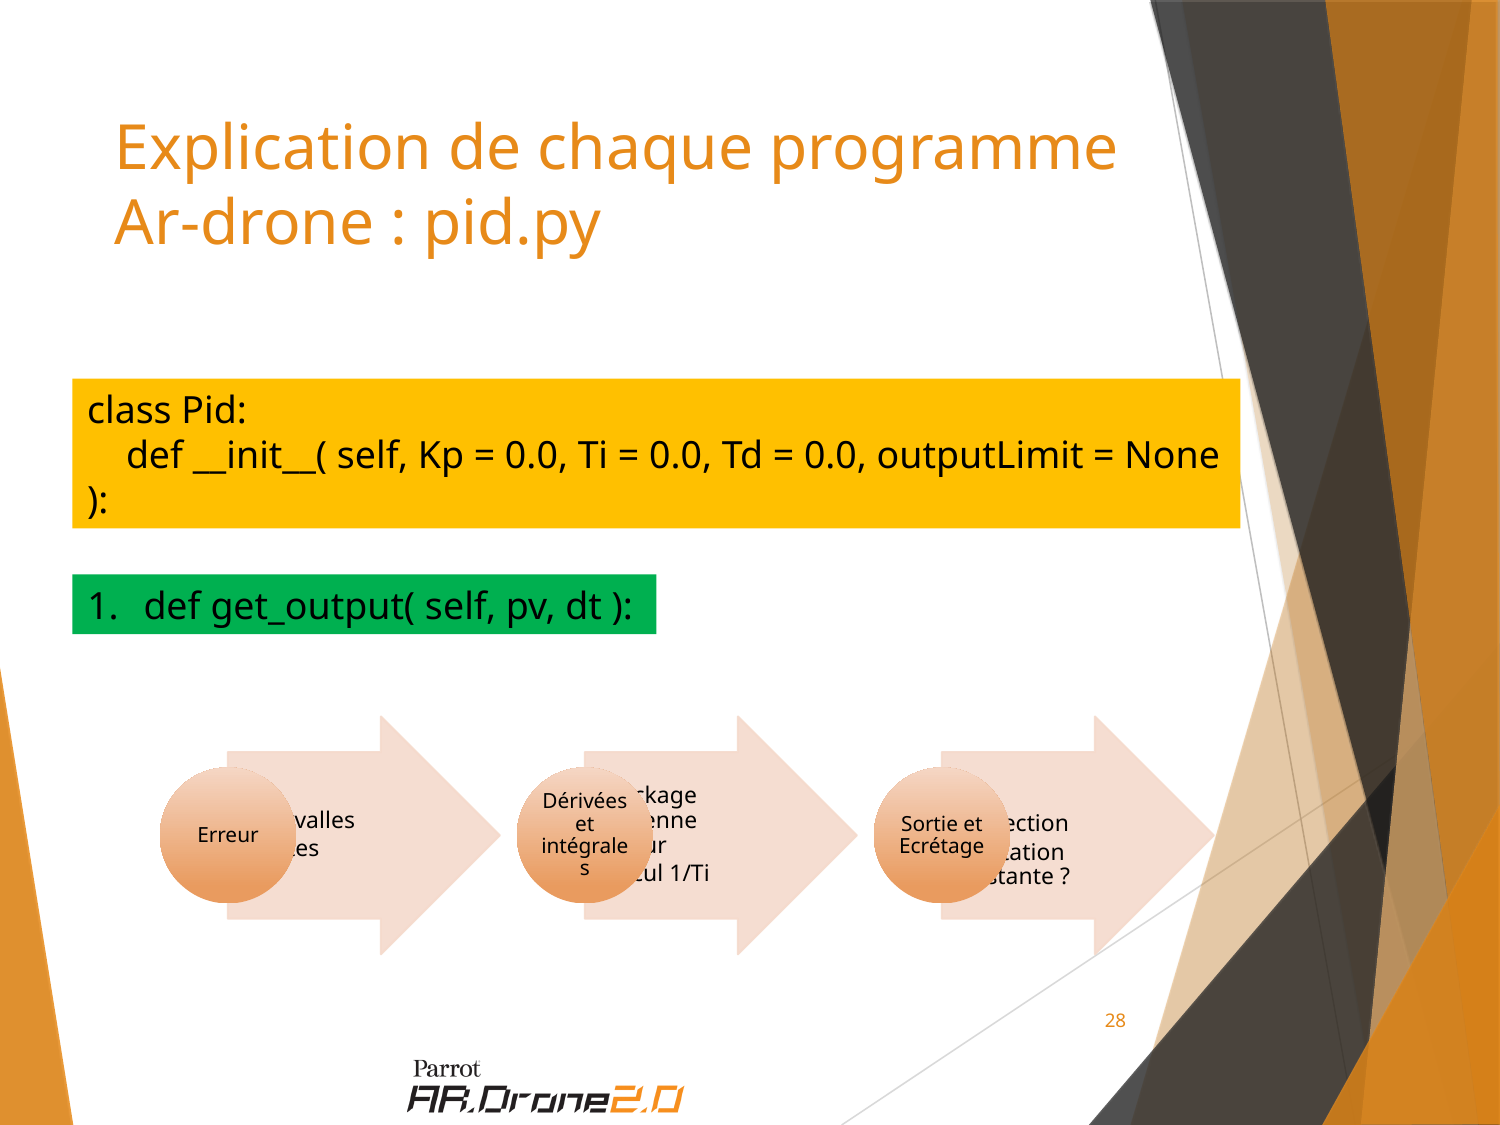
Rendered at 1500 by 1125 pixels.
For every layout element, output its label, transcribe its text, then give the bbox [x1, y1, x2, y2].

title Explication de chaque programme Ar-drone : pid.py [99, 99, 1142, 317]
slide_number <numéro> [1057, 991, 1142, 1051]
text_box def get_output( self, pv, dt ): [72, 574, 657, 635]
text_box Correction Limitation existante ? [941, 716, 1214, 955]
text_box class Pid: def __init__( self, Kp = 0.0, Ti = 0.0, Td = 0.0, outputLimit = None ): [72, 378, 1241, 529]
text_box Erreur [159, 767, 296, 904]
text_box Sortie et Ecrétage [873, 767, 1010, 904]
text_box Stockage ancienne erreur Calcul 1/Ti [584, 716, 857, 955]
text_box Dérivées et intégrales [516, 767, 653, 904]
picture [394, 1051, 690, 1125]
text_box Intervalles Limites [227, 716, 500, 955]
